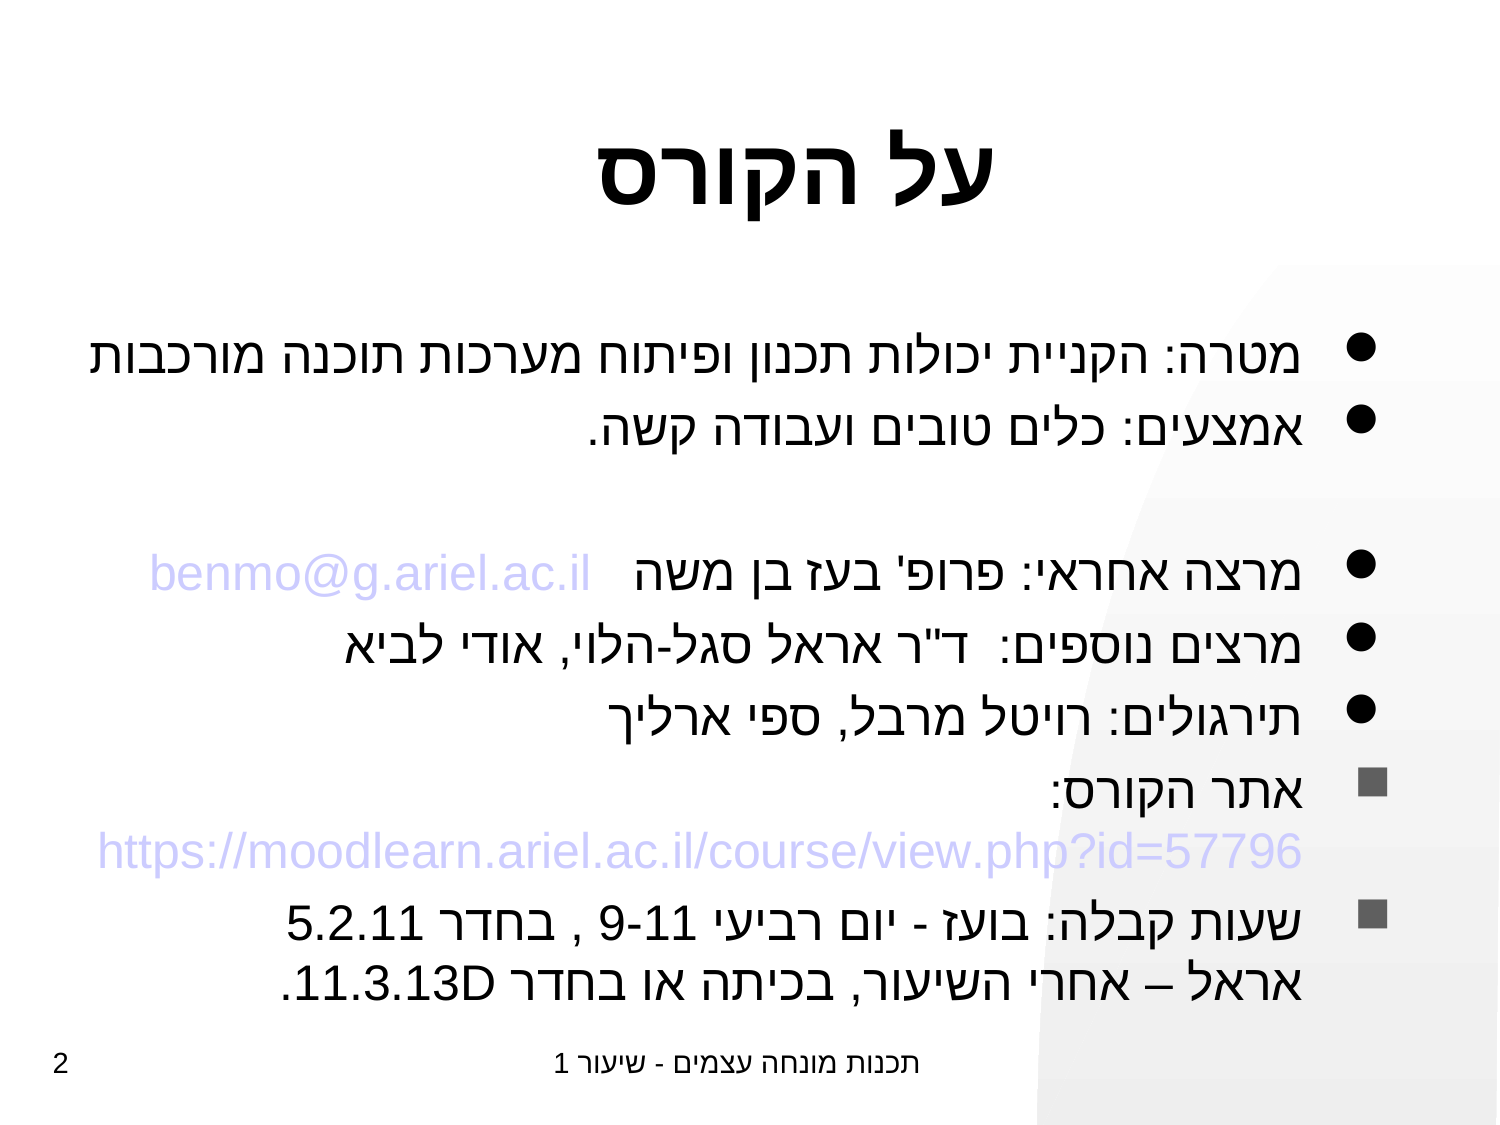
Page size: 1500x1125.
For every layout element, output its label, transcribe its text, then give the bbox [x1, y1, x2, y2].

text_box תכנות מונחה עצמים - שיעור 1 [500, 1025, 975, 1100]
text_box על הקורס [12, 75, 1013, 288]
text_box מטרה: הקניית יכולות תכנון ופיתוח מערכות תוכנה מורכבות אמצעים: כלים טובים ועבודה קשה. מרצה אחראי: פרופ' בעז בן משה benmo@g.ariel.ac.il מרצים נוספים: ד"ר אראל סגל-הלוי, אודי לביא תירגולים: רויטל מרבל, ספי ארליך אתר הקורס: https://moodlearn.ariel.ac.il/course/view.php?id=57796 שעות קבלה: בועז - יום רביעי 9-11 , בחדר 5.2.11 אראל – אחרי השיעור, בכיתה או בחדר 11.3.13D. [33, 243, 1409, 973]
text_box <number> [37, 1025, 350, 1100]
